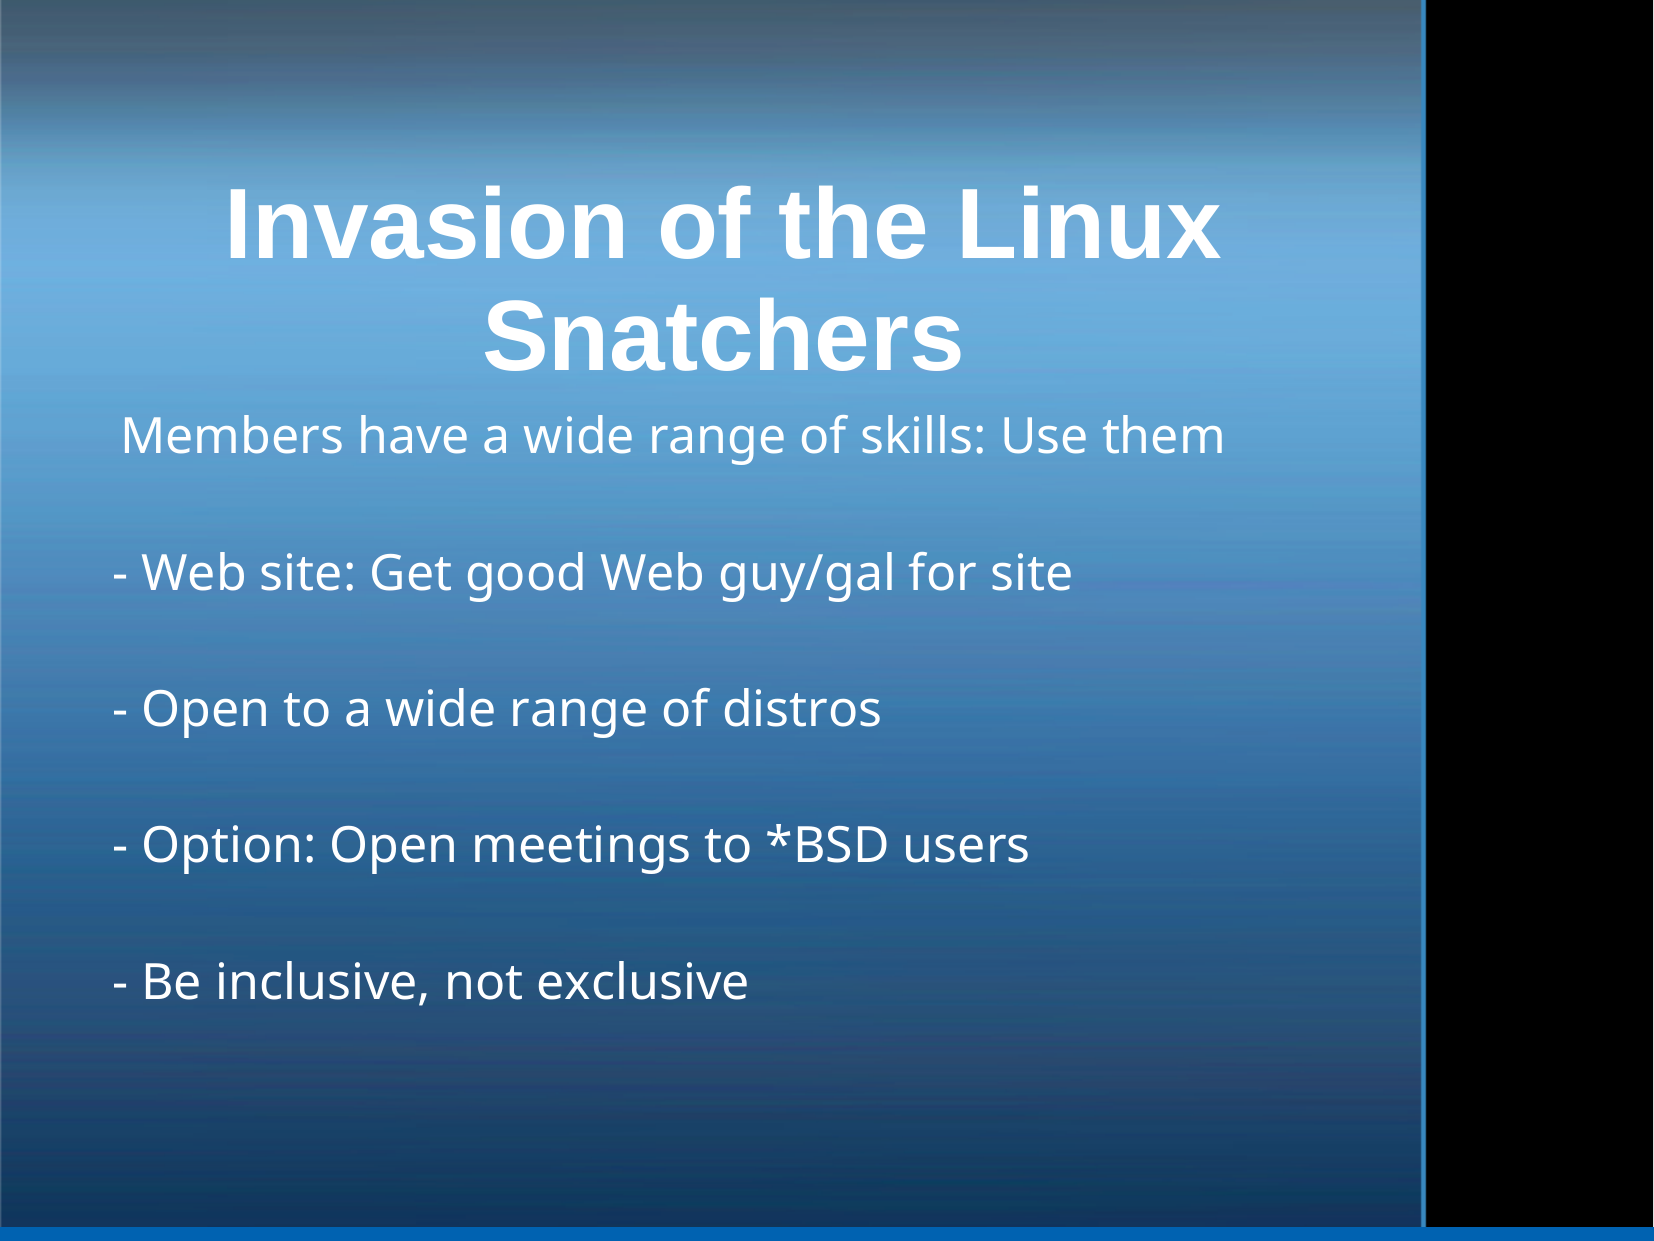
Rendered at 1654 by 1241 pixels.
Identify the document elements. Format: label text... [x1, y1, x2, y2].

title Members have a wide range of skills: Use them - Web site: Get good Web guy/gal for site - Open to a wide range of distros - Option: Open meetings to *BSD users - Be inclusive, not exclusive [112, 450, 1351, 1033]
title Invasion of the Linux Snatchers [0, 176, 1448, 384]
picture [0, 0, 1654, 1227]
